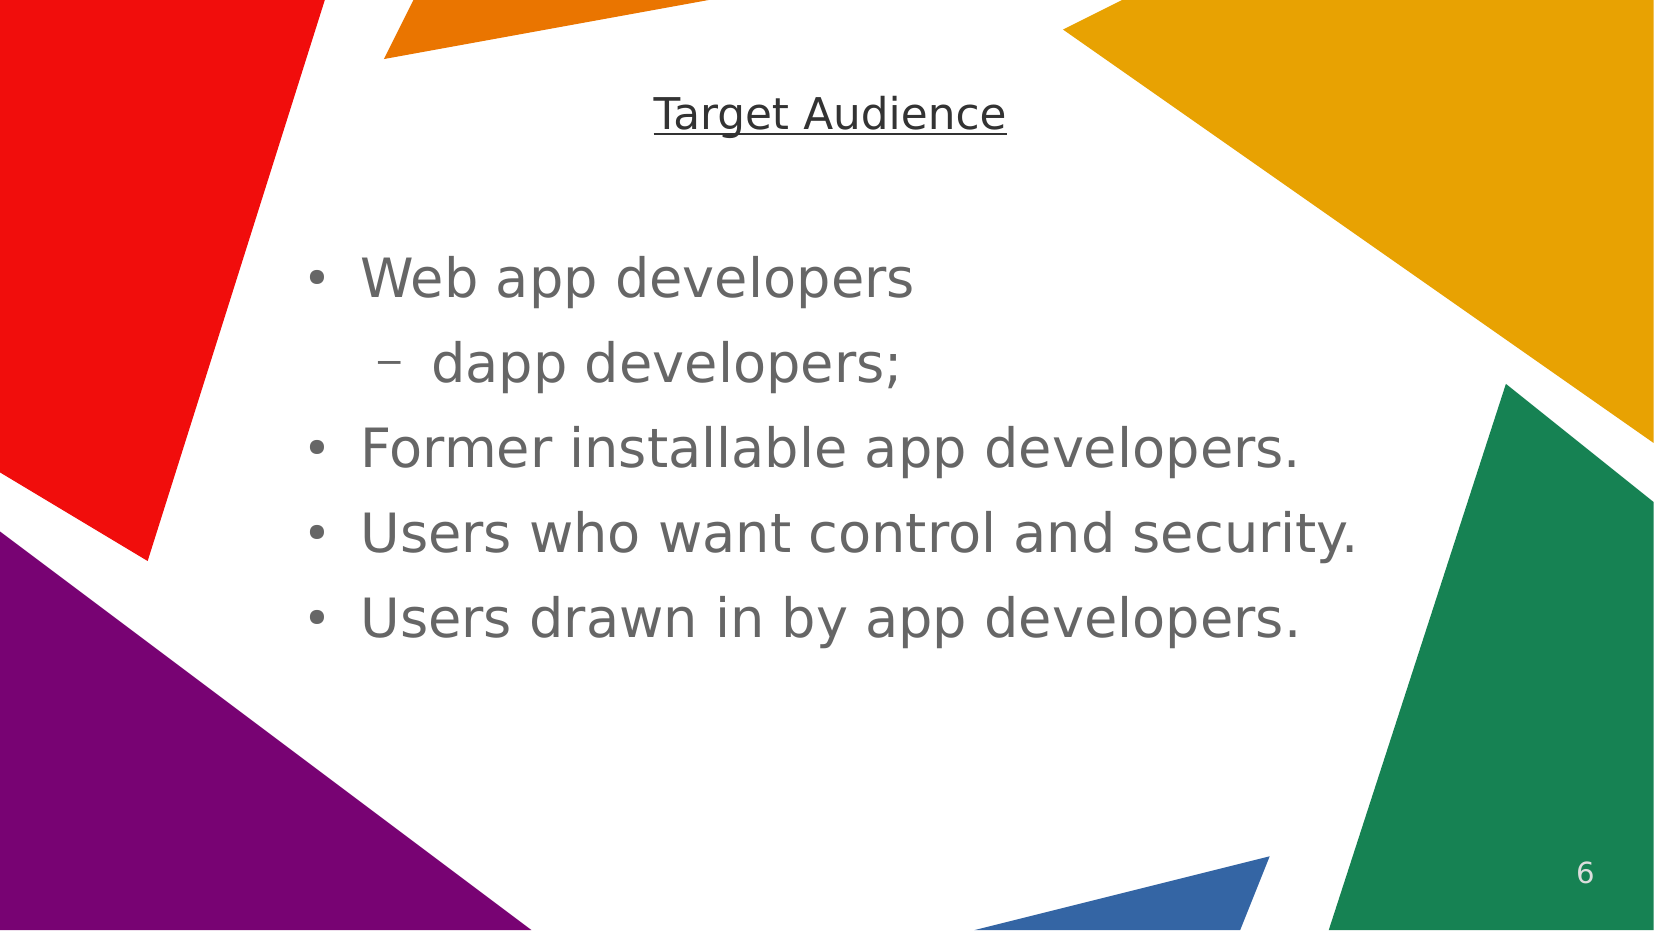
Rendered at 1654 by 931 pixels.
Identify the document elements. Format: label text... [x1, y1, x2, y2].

list Web app developers dapp developers; Former installable app developers. Users who want control and security. Users drawn in by app developers. [289, 247, 1372, 709]
title Target Audience [289, 37, 1372, 193]
